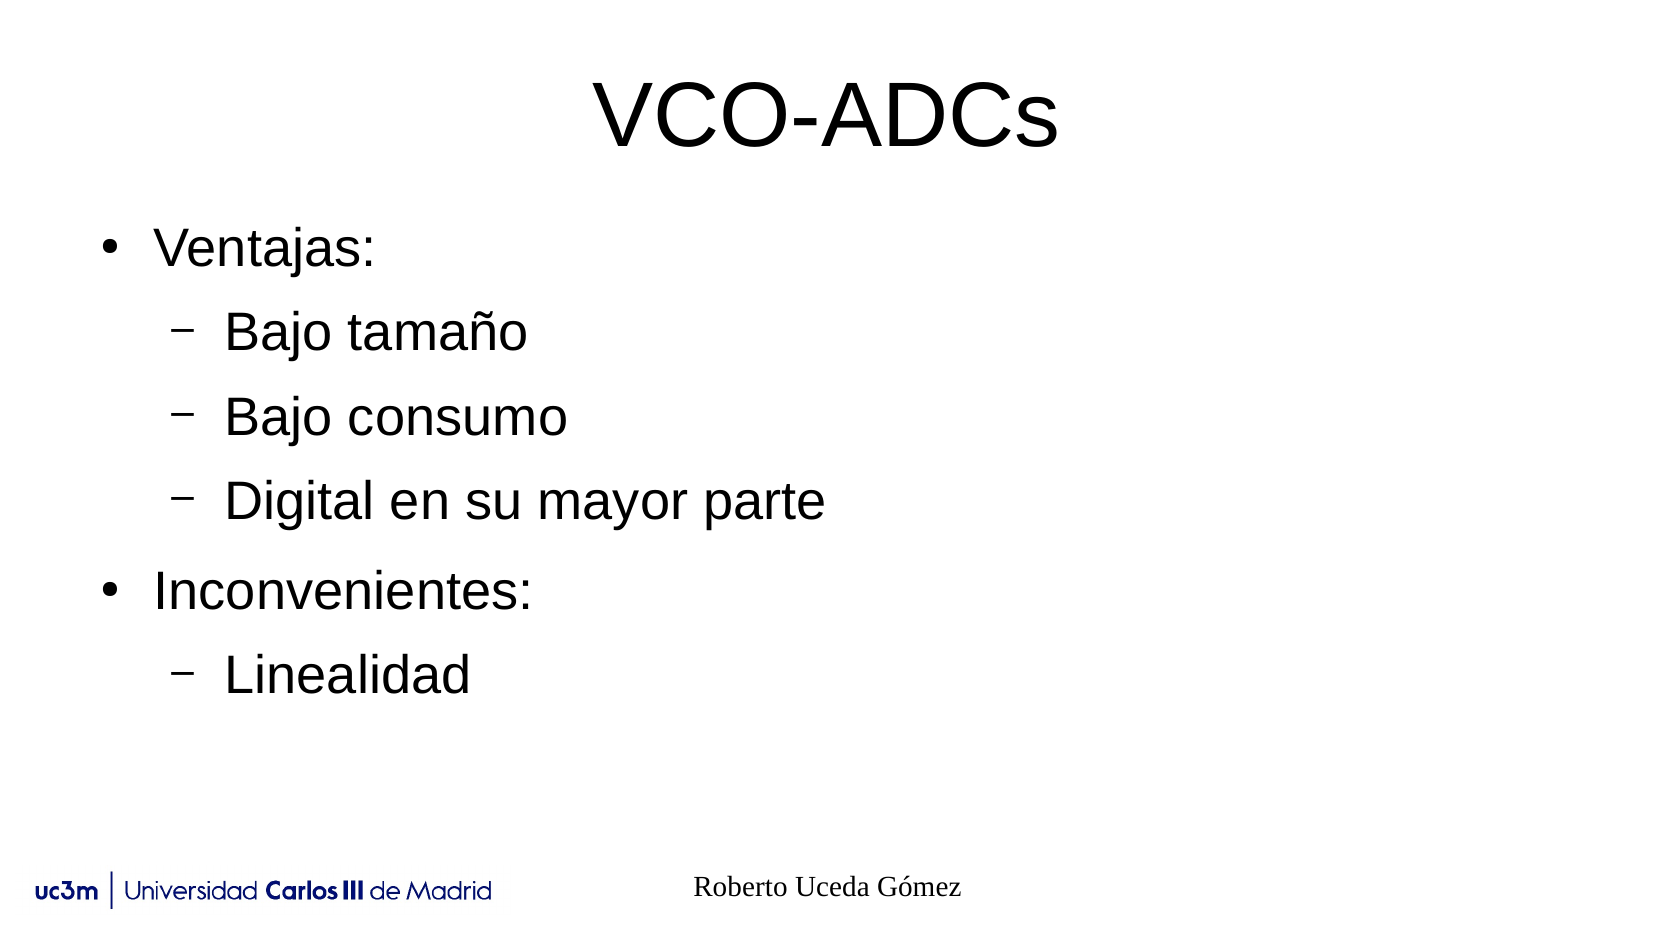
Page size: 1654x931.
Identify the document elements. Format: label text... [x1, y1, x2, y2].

title VCO-ADCs [82, 37, 1571, 193]
list Ventajas: Bajo tamaño Bajo consumo Digital en su mayor parte Inconvenientes: Linealidad [82, 217, 1571, 758]
picture [15, 865, 511, 915]
